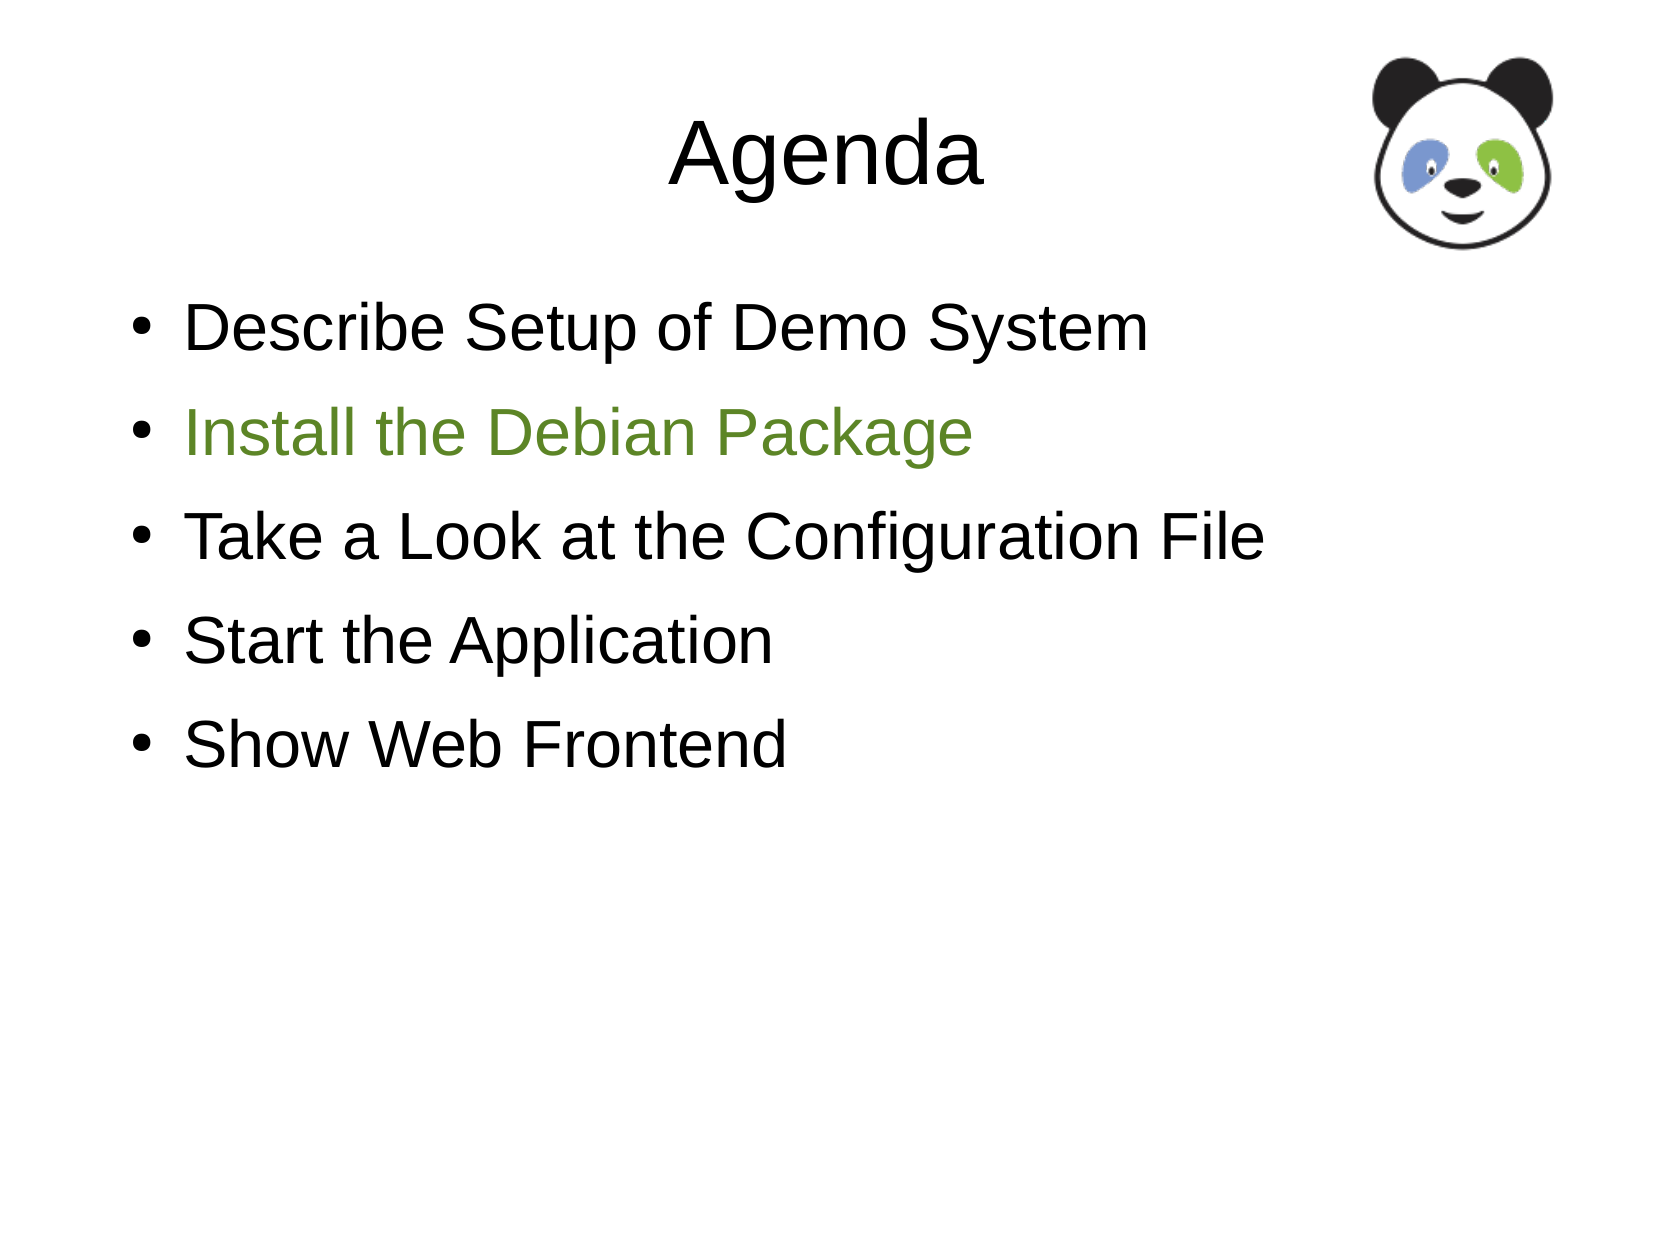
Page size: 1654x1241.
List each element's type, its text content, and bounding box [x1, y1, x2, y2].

title Agenda [82, 49, 1571, 257]
list Describe Setup of Demo System Install the Debian Package Take a Look at the Configuration File Start the Application Show Web Frontend [82, 290, 1571, 1010]
